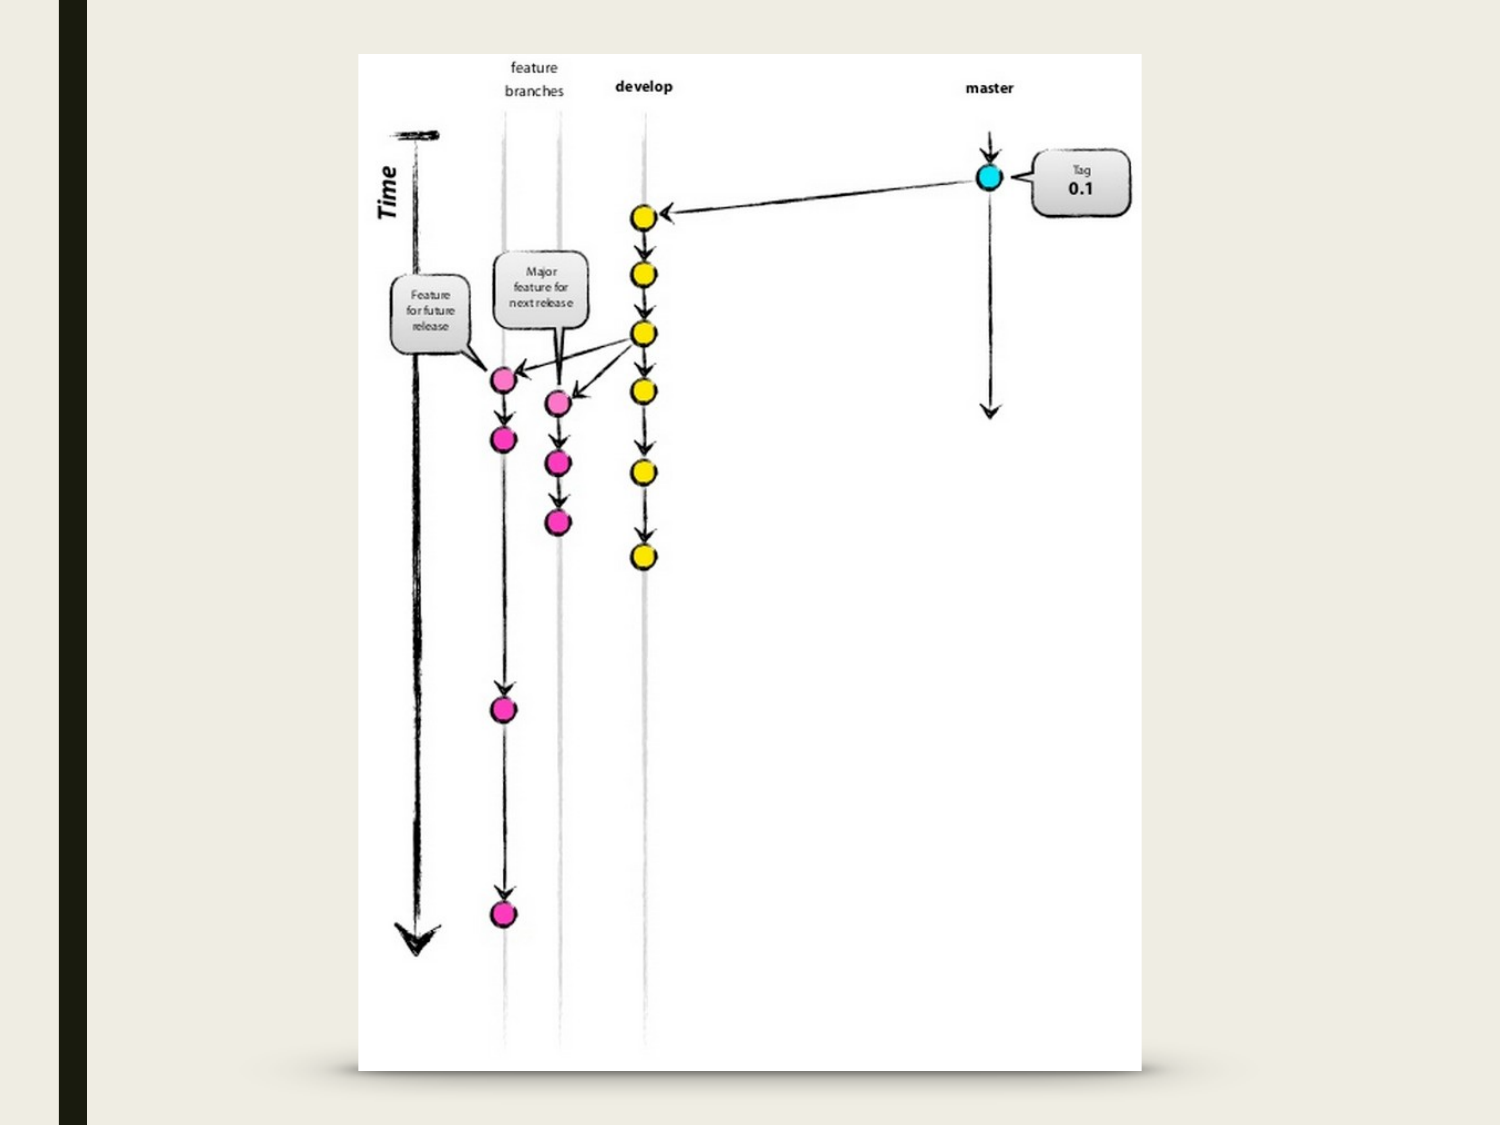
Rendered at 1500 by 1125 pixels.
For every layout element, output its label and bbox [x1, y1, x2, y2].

text_box [107, 54, 1393, 1125]
